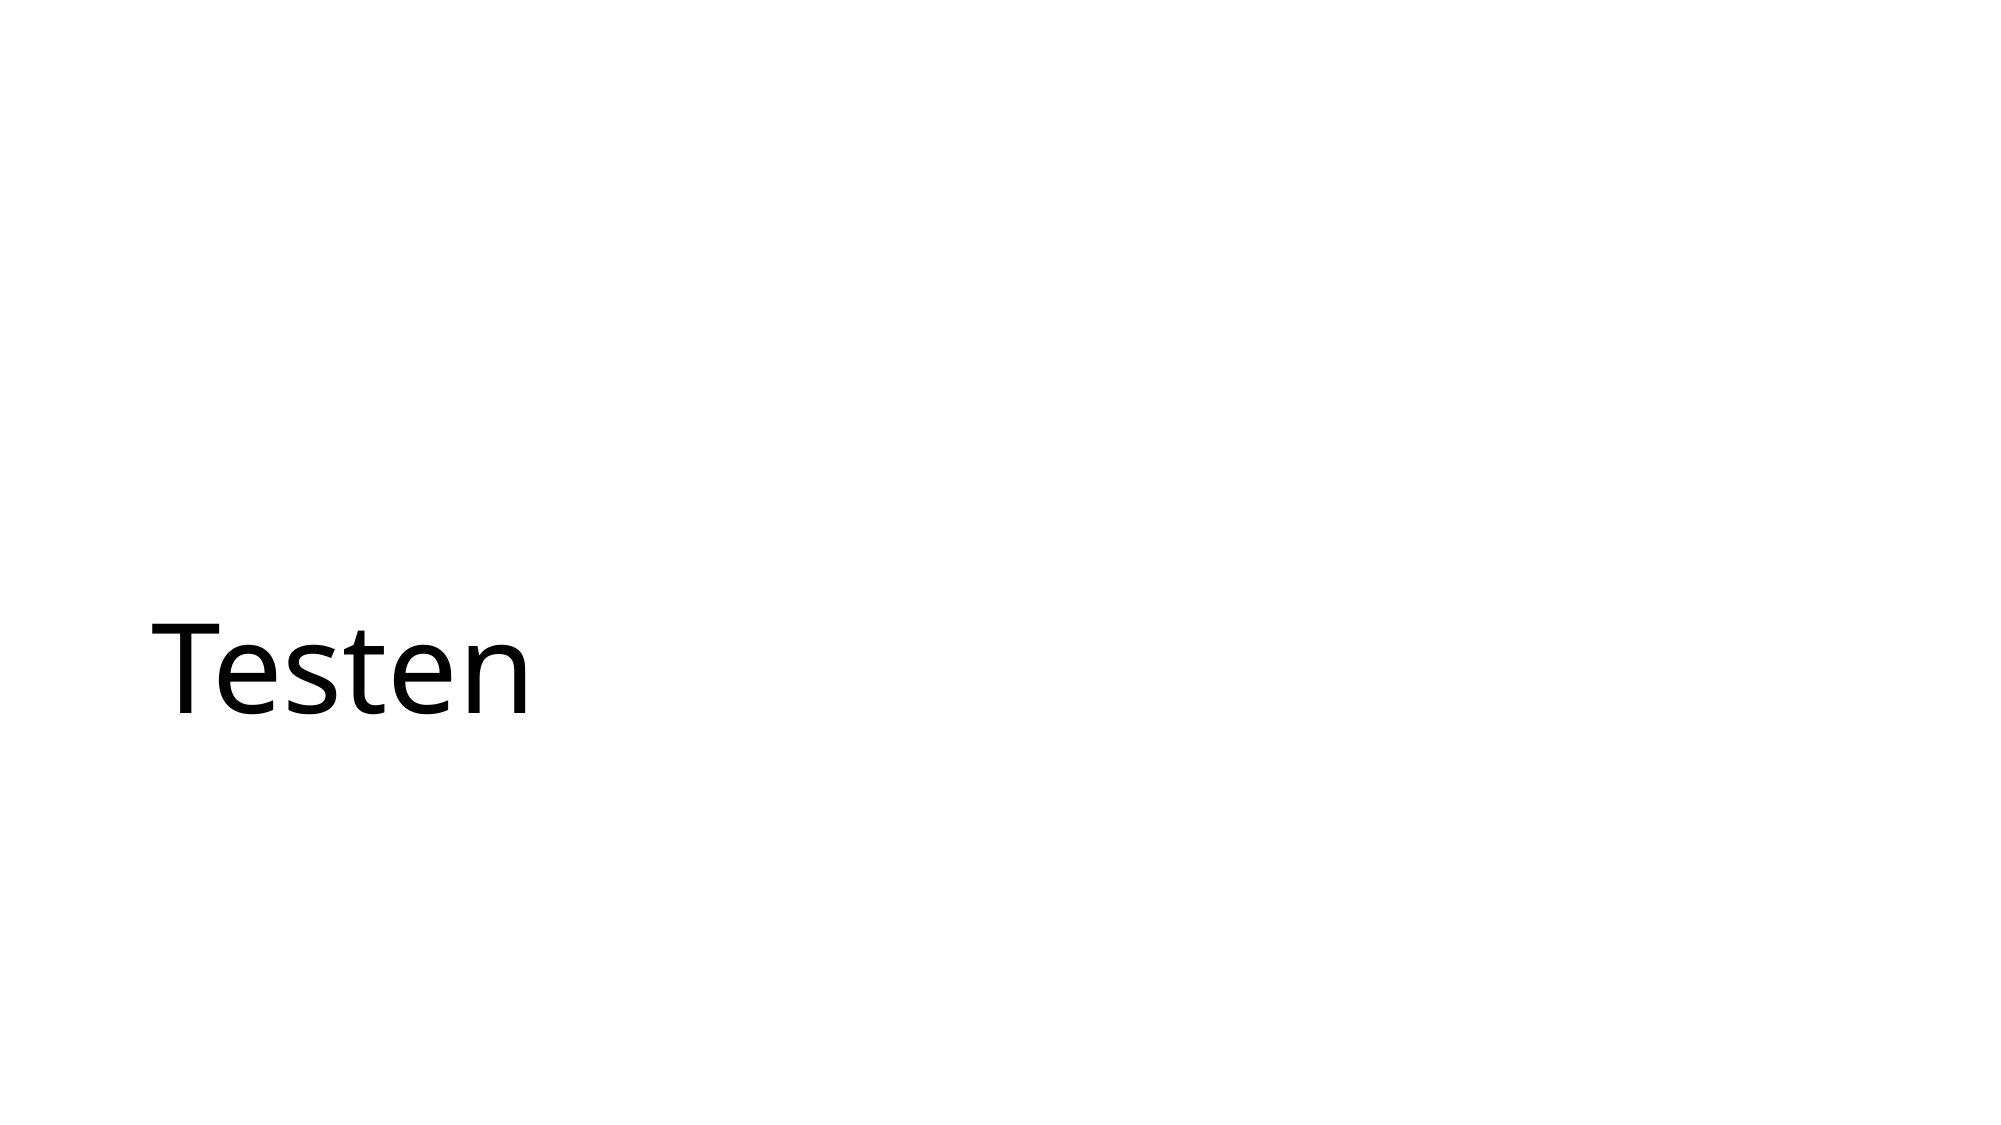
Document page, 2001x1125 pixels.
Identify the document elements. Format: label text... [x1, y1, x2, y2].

title Testen [136, 280, 1862, 749]
